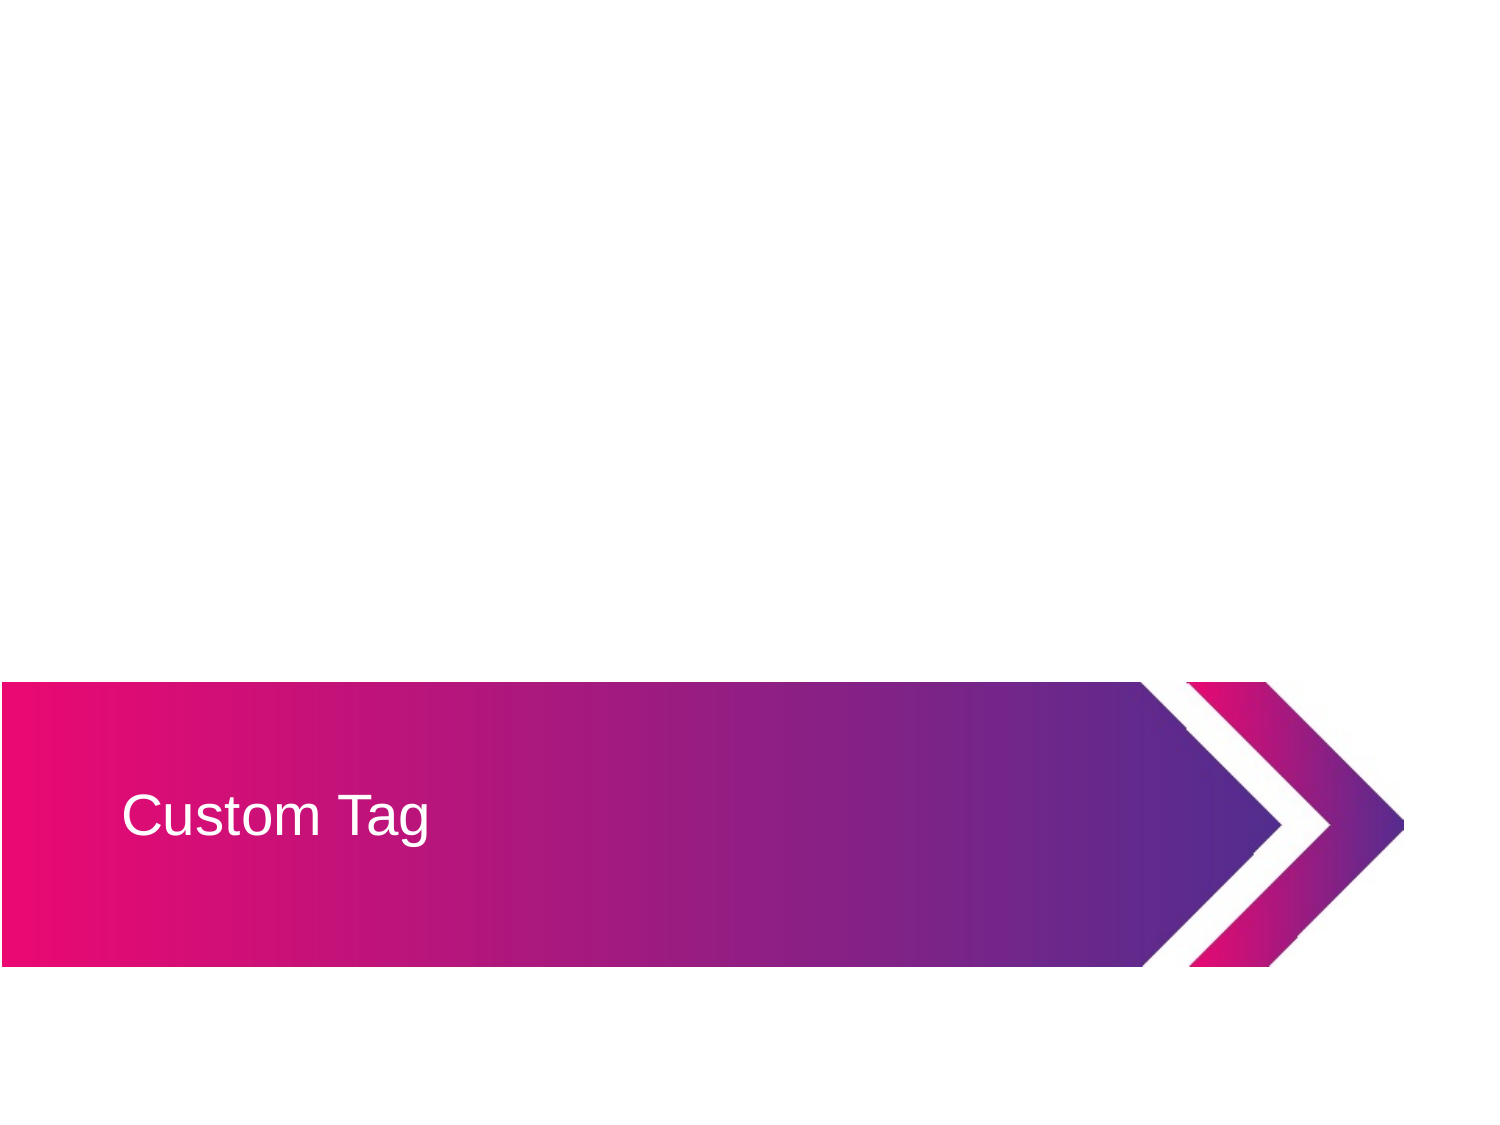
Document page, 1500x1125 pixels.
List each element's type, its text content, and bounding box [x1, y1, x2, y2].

text_box Custom Tag [106, 775, 945, 856]
picture [2, 682, 1404, 967]
